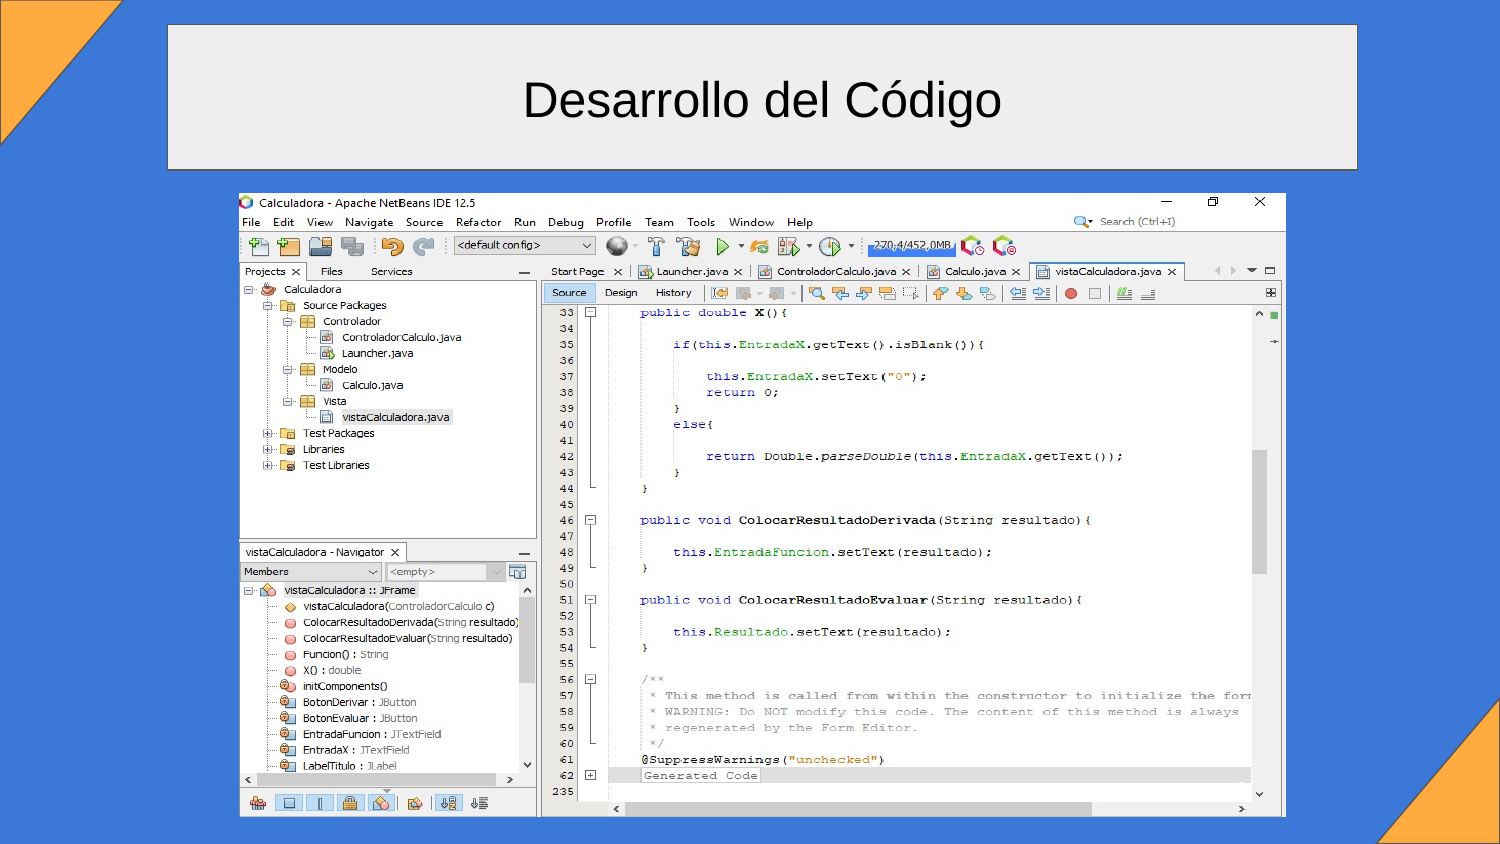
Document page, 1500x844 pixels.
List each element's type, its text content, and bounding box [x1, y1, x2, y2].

text_box [1376, 697, 1500, 844]
text_box [0, 0, 124, 146]
text_box Desarrollo del Código [167, 24, 1358, 171]
picture [239, 193, 1286, 817]
